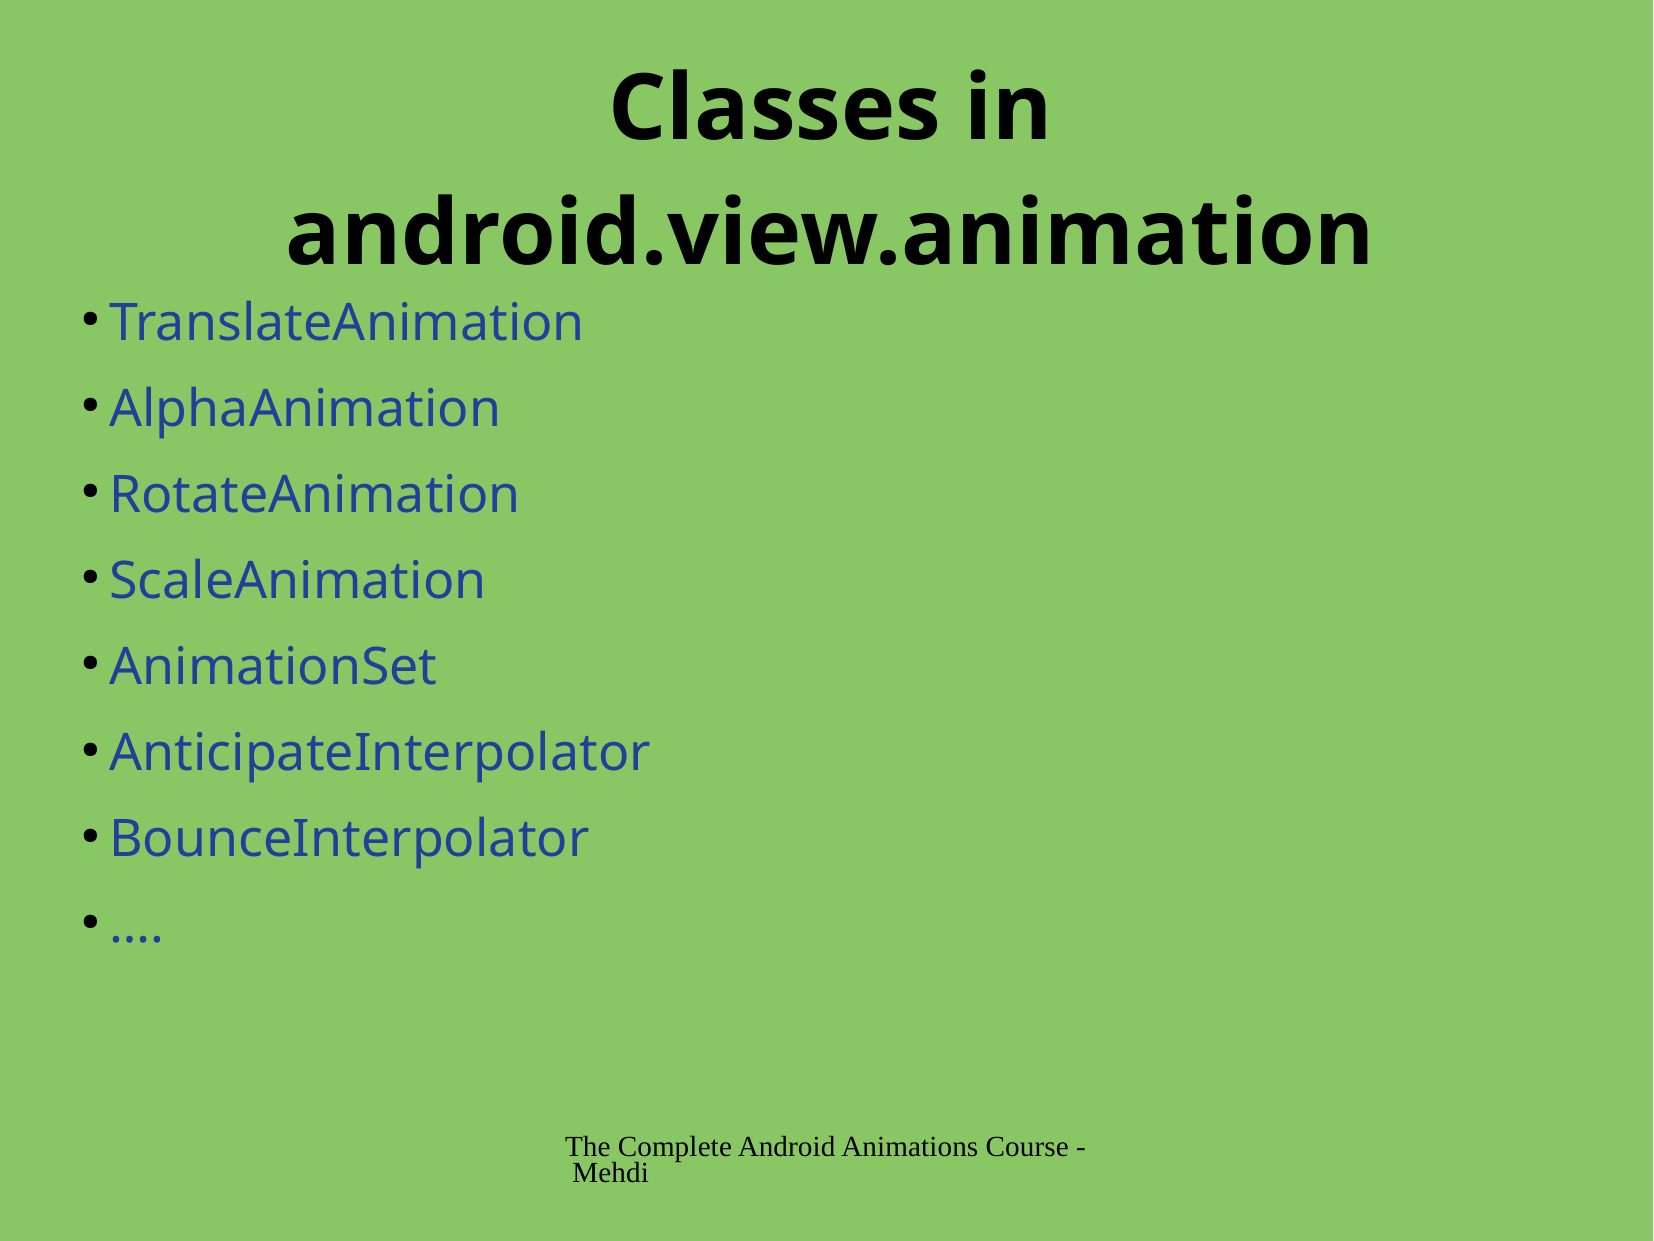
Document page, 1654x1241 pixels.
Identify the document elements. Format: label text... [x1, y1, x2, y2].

title Classes in android.view.animation [86, 59, 1575, 274]
list TranslateAnimation AlphaAnimation RotateAnimation ScaleAnimation AnimationSet AnticipateInterpolator BounceInterpolator …. [72, 285, 1561, 961]
